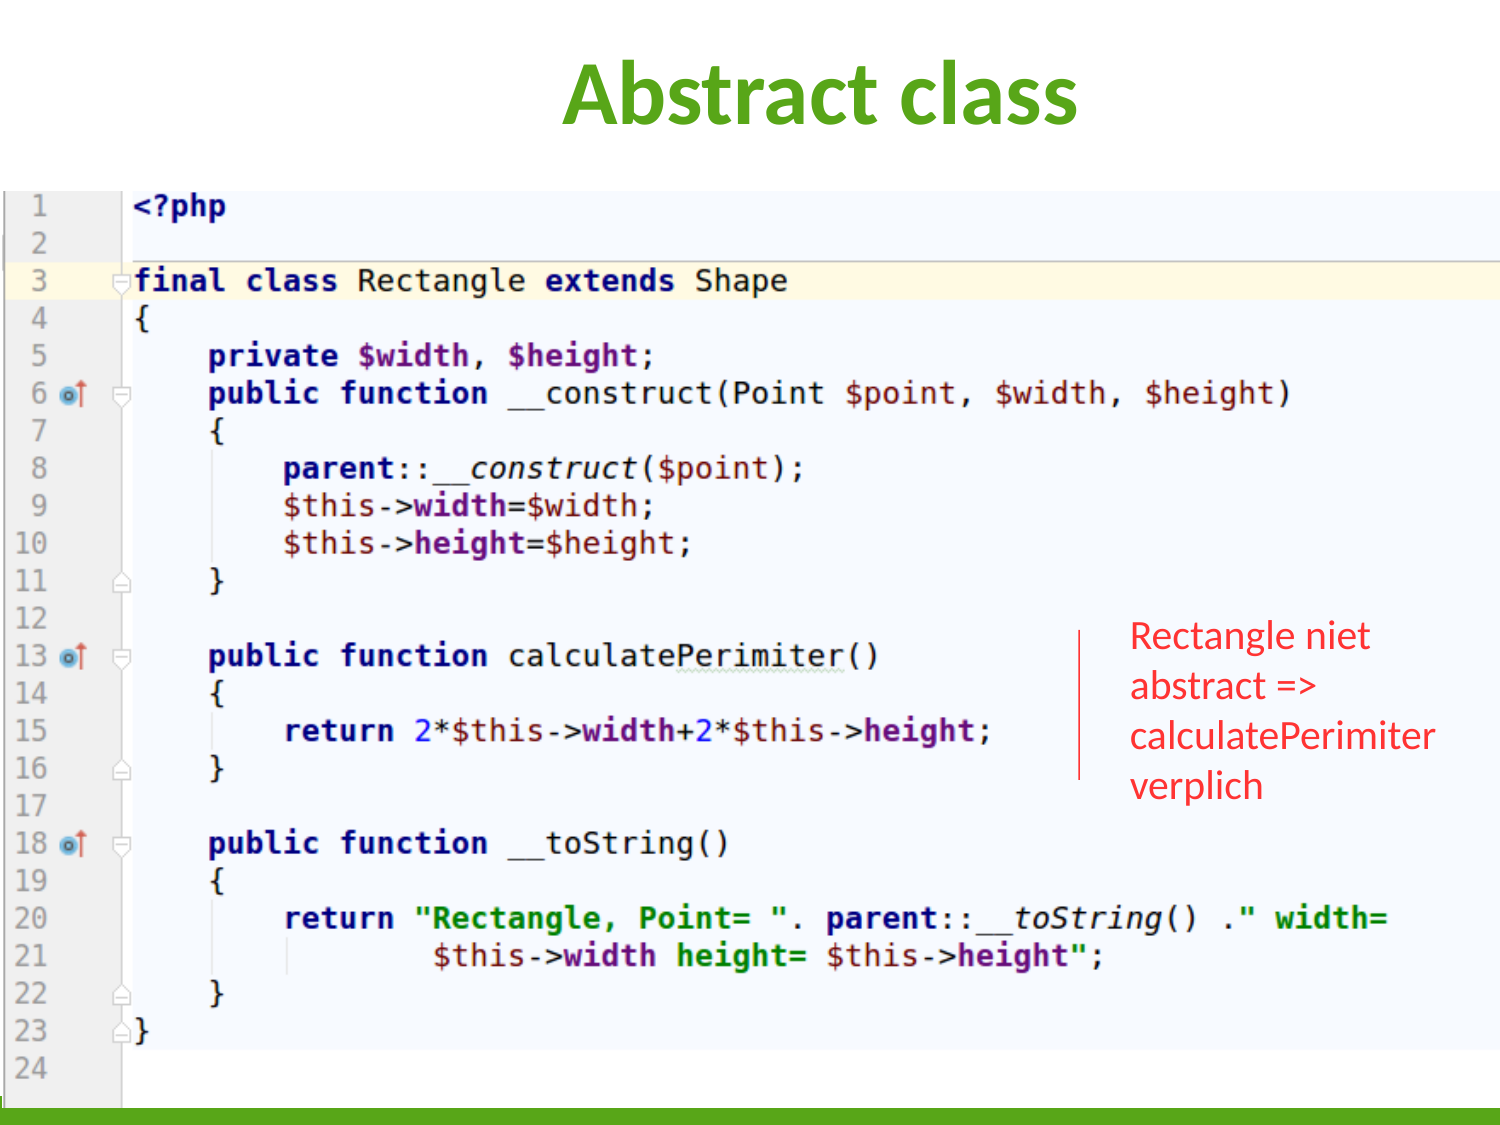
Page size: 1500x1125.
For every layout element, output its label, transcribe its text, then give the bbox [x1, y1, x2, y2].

picture [2, 191, 1500, 1108]
text_box Abstract class [201, 24, 1440, 151]
text_box Rectangle niet abstract => calculatePerimiter verplich [1115, 600, 1500, 815]
